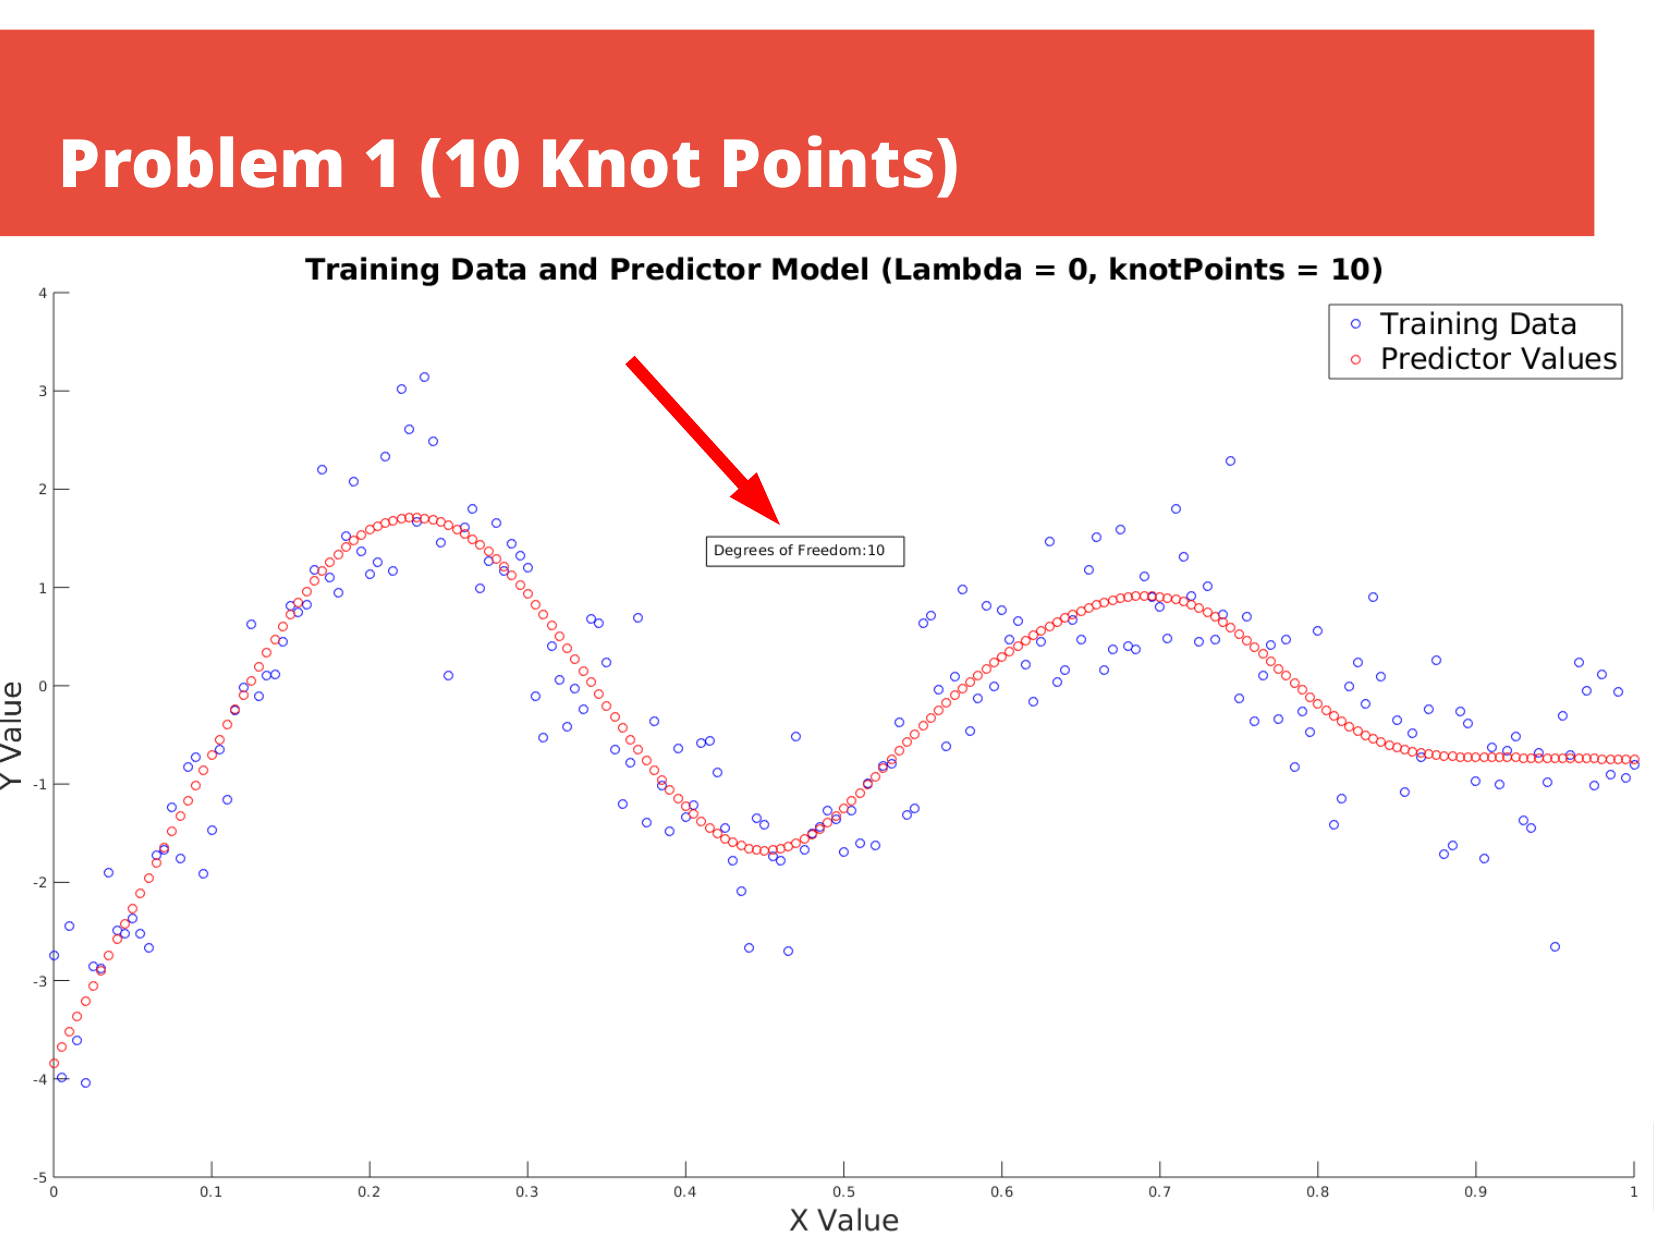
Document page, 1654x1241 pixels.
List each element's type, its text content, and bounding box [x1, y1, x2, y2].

picture [0, 240, 1654, 1237]
title Problem 1 (10 Knot Points) [59, 59, 1595, 207]
